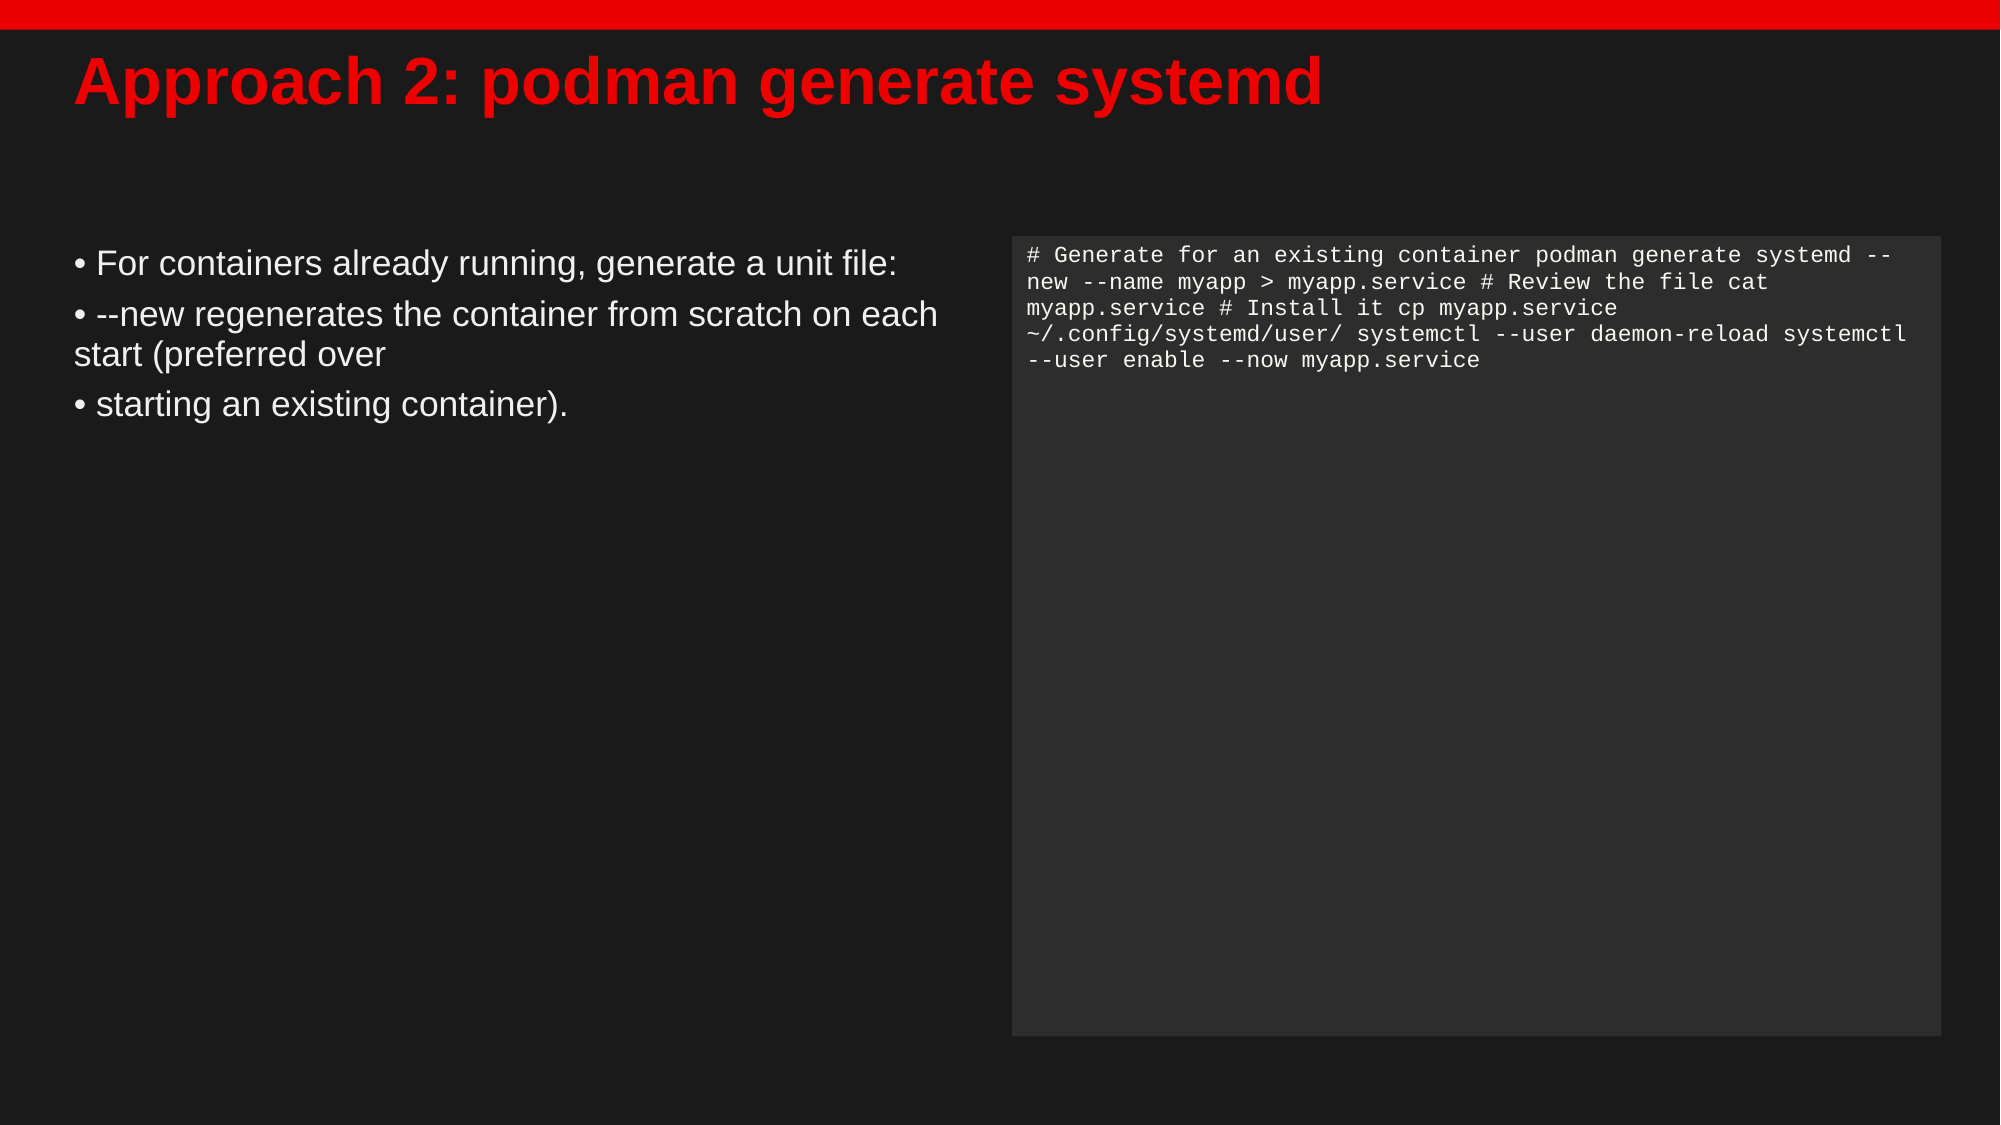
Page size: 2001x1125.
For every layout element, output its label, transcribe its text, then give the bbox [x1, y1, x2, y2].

text_box [0, 0, 2001, 30]
text_box • For containers already running, generate a unit file: • --new regenerates the container from scratch on each start (preferred over • starting an existing container). [59, 236, 989, 1037]
text_box # Generate for an existing container podman generate systemd --new --name myapp > myapp.service # Review the file cat myapp.service # Install it cp myapp.service ~/.config/systemd/user/ systemctl --user daemon-reload systemctl --user enable --now myapp.service [1011, 236, 1942, 1037]
text_box Approach 2: podman generate systemd [59, 36, 1942, 208]
